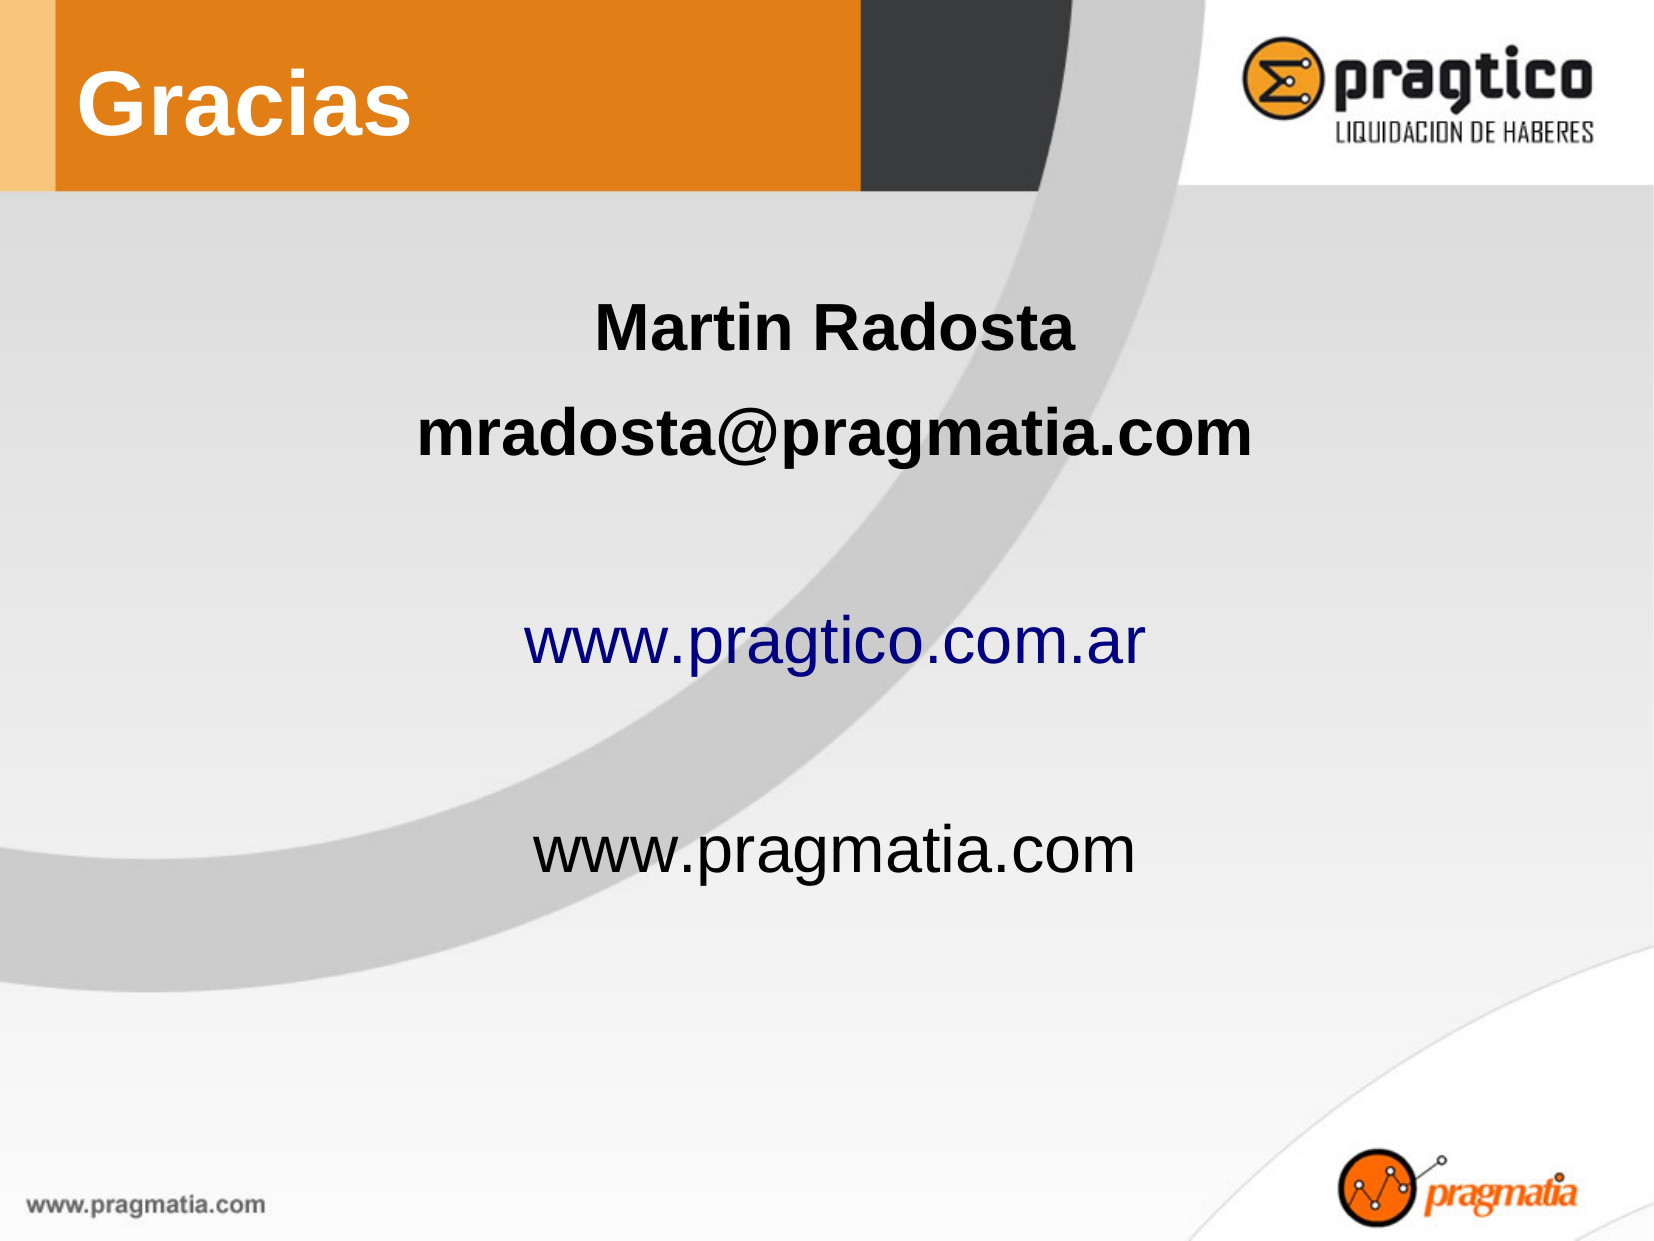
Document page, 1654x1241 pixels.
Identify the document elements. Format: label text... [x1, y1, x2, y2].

picture [0, 0, 1654, 1241]
list Martin Radosta mradosta@pragmatia.com www.pragtico.com.ar www.pragmatia.com [82, 290, 1571, 1094]
title Gracias [76, 7, 1565, 200]
